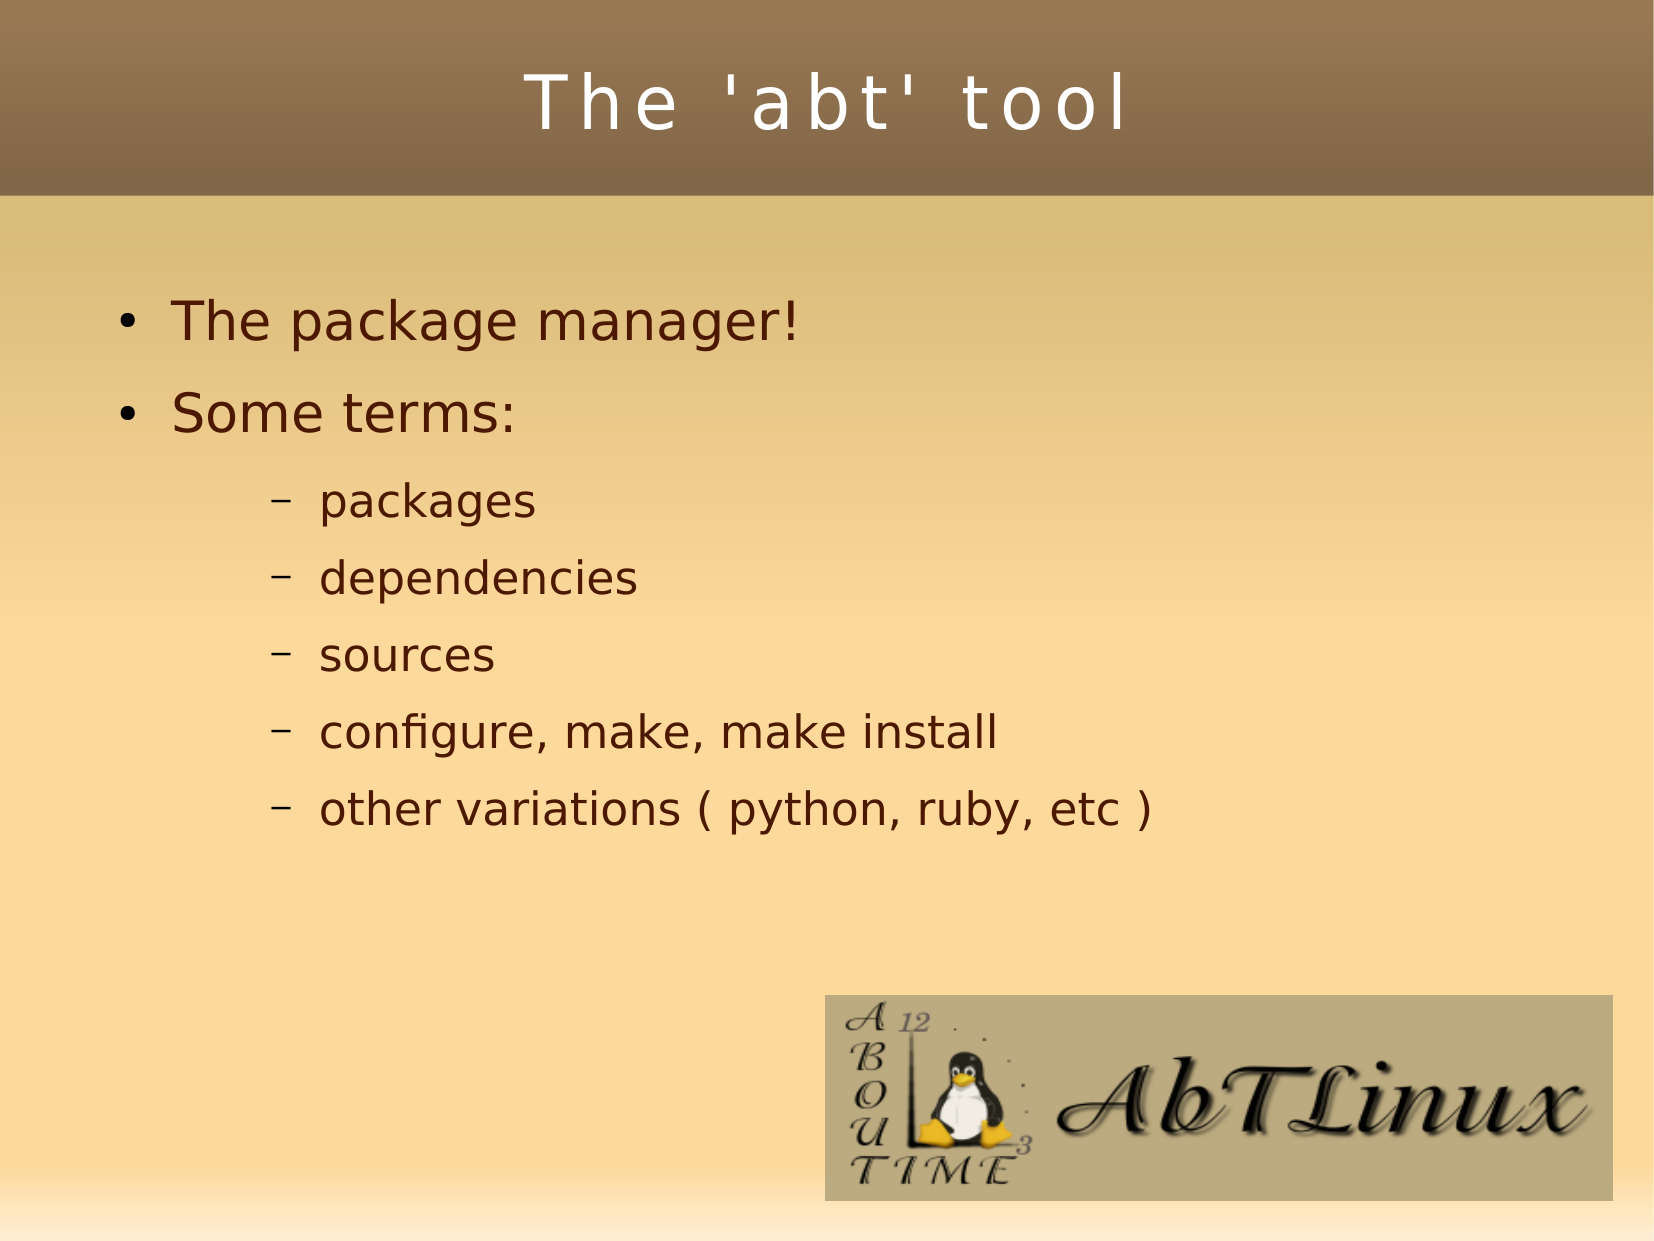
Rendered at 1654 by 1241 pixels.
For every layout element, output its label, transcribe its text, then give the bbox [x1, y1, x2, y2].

picture [0, 0, 1654, 1241]
list The package manager! Some terms: packages dependencies sources configure, make, make install other variations ( python, ruby, etc ) [82, 290, 1571, 1109]
title The 'abt' tool [59, 29, 1595, 178]
